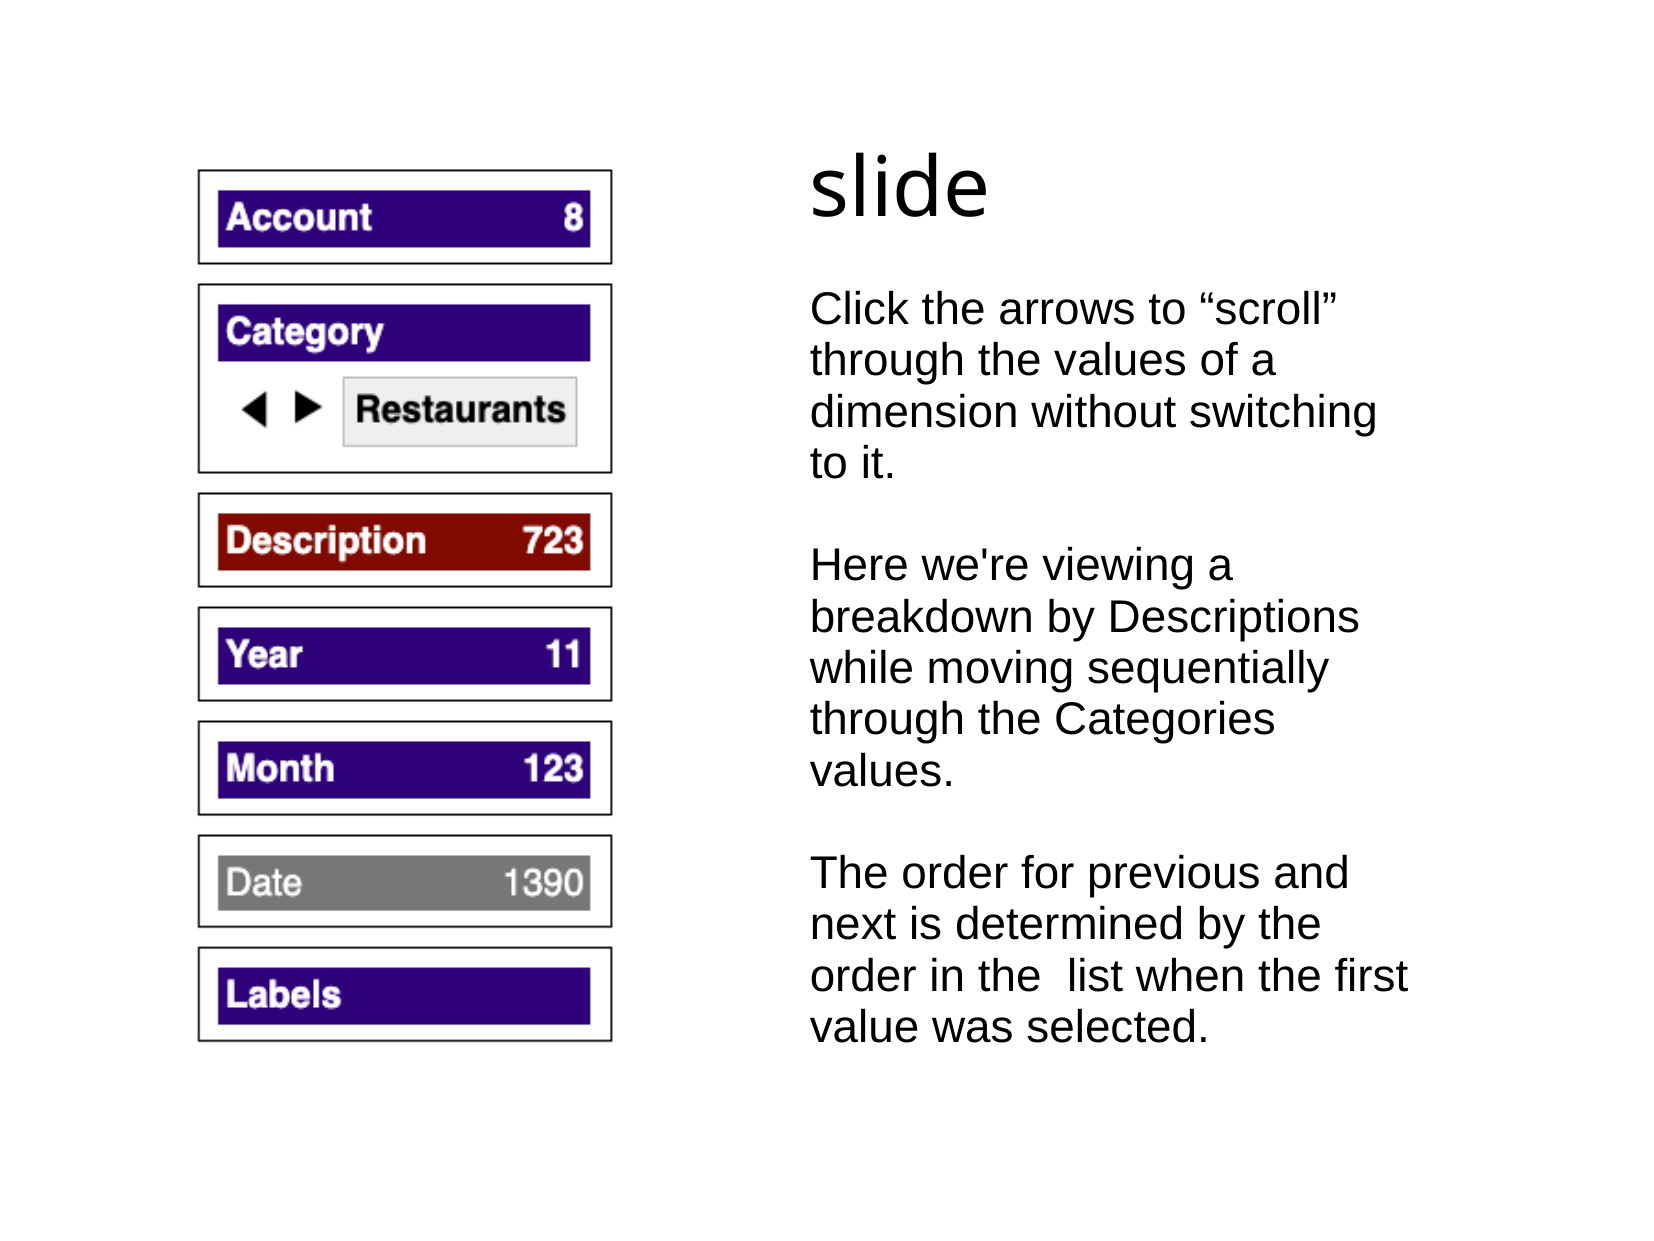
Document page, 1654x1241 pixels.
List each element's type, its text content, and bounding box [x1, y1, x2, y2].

text_box slide Click the arrows to “scroll” through the values of a dimension without switching to it. Here we're viewing a breakdown by Descriptions while moving sequentially through the Categories values. The order for previous and next is determined by the order in the list when the first value was selected. [795, 120, 1426, 1052]
picture [180, 149, 631, 1066]
